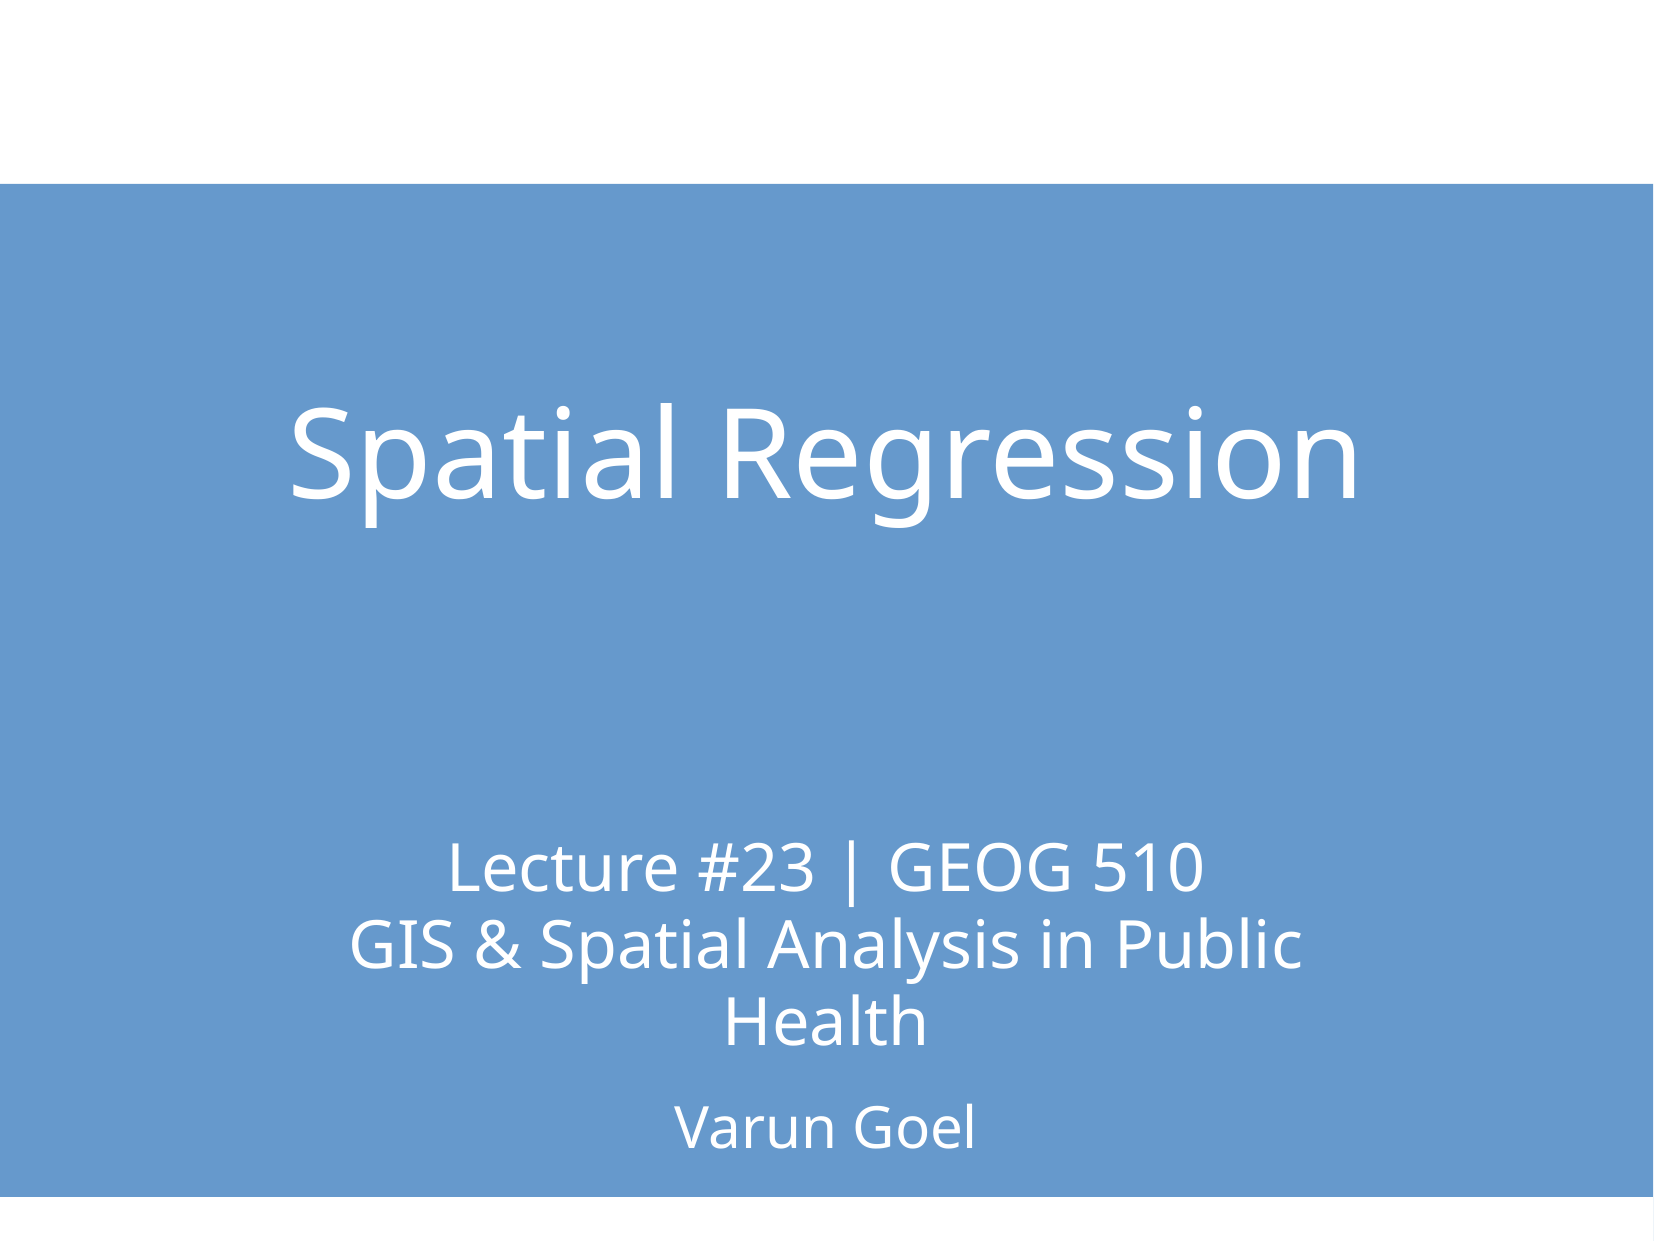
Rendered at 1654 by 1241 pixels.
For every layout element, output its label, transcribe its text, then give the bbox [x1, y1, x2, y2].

text_box Lecture #23 | GEOG 510 GIS & Spatial Analysis in Public Health Varun Goel [226, 822, 1427, 1153]
text_box Spatial Regression [189, 382, 1464, 787]
